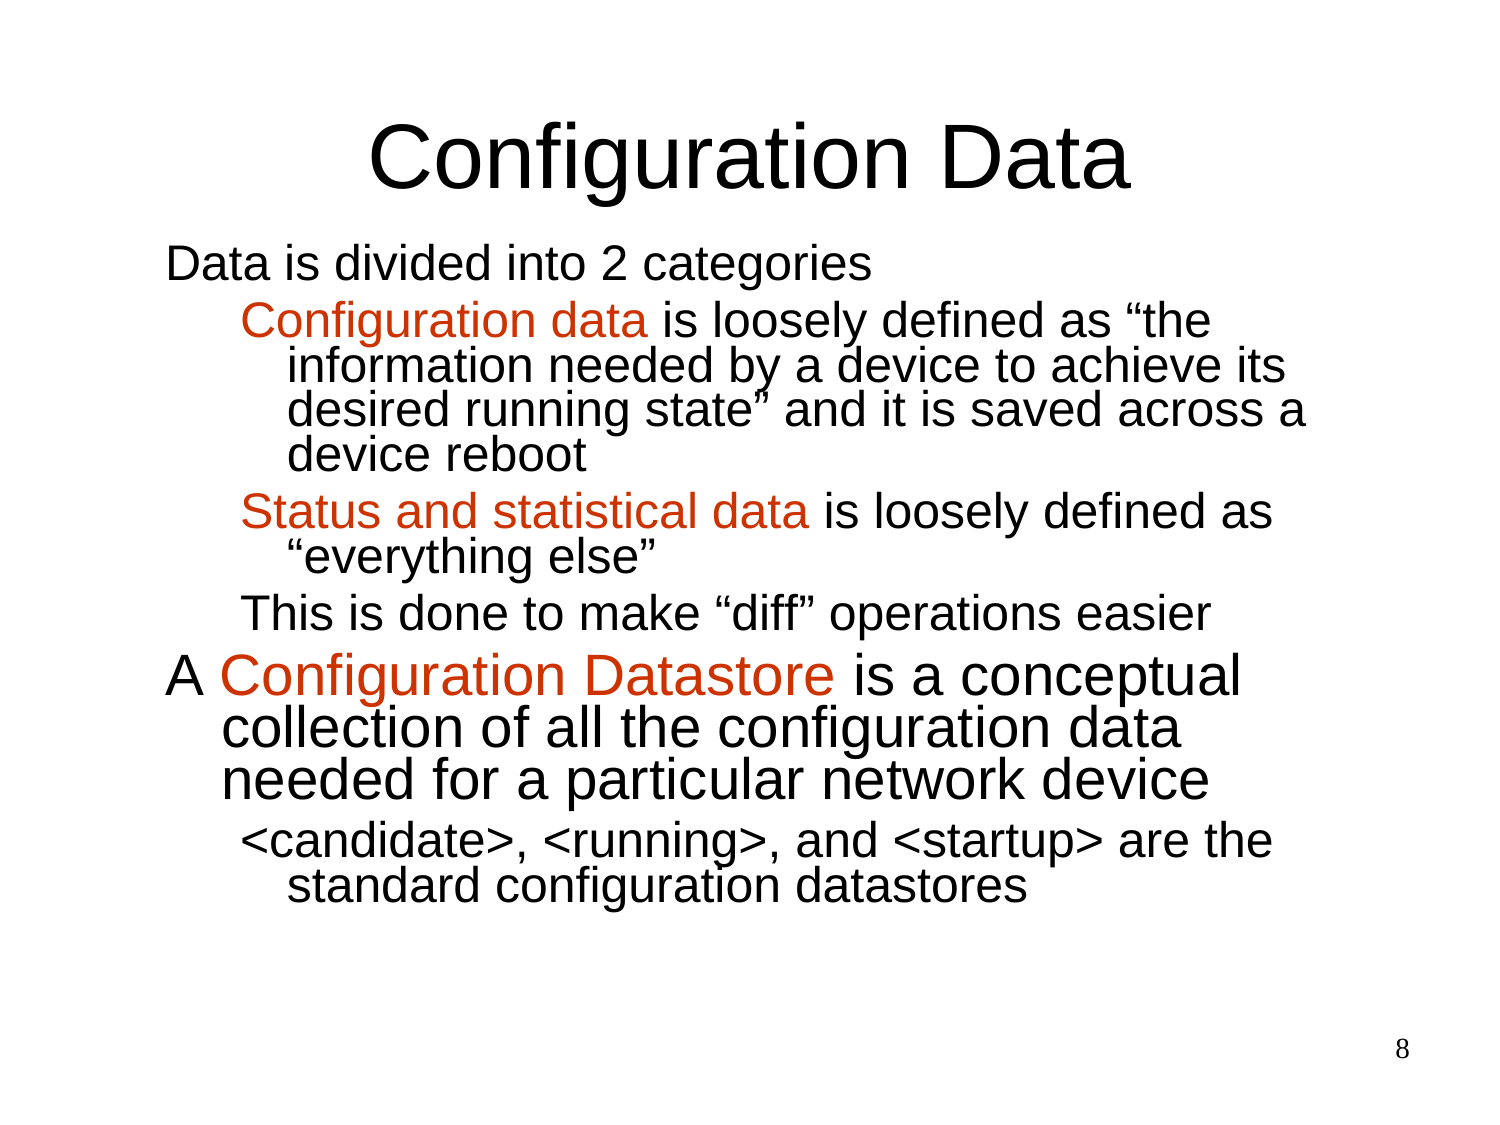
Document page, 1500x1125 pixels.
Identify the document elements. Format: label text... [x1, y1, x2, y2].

title Configuration Data [75, 61, 1426, 216]
list Data is divided into 2 categories Configuration data is loosely defined as “the information needed by a device to achieve its desired running state” and it is saved across a device reboot Status and statistical data is loosely defined as “everything else” This is done to make “diff” operations easier A Configuration Datastore is a conceptual collection of all the configuration data needed for a particular network device <candidate>, <running>, and <startup> are the standard configuration datastores [149, 237, 1400, 976]
